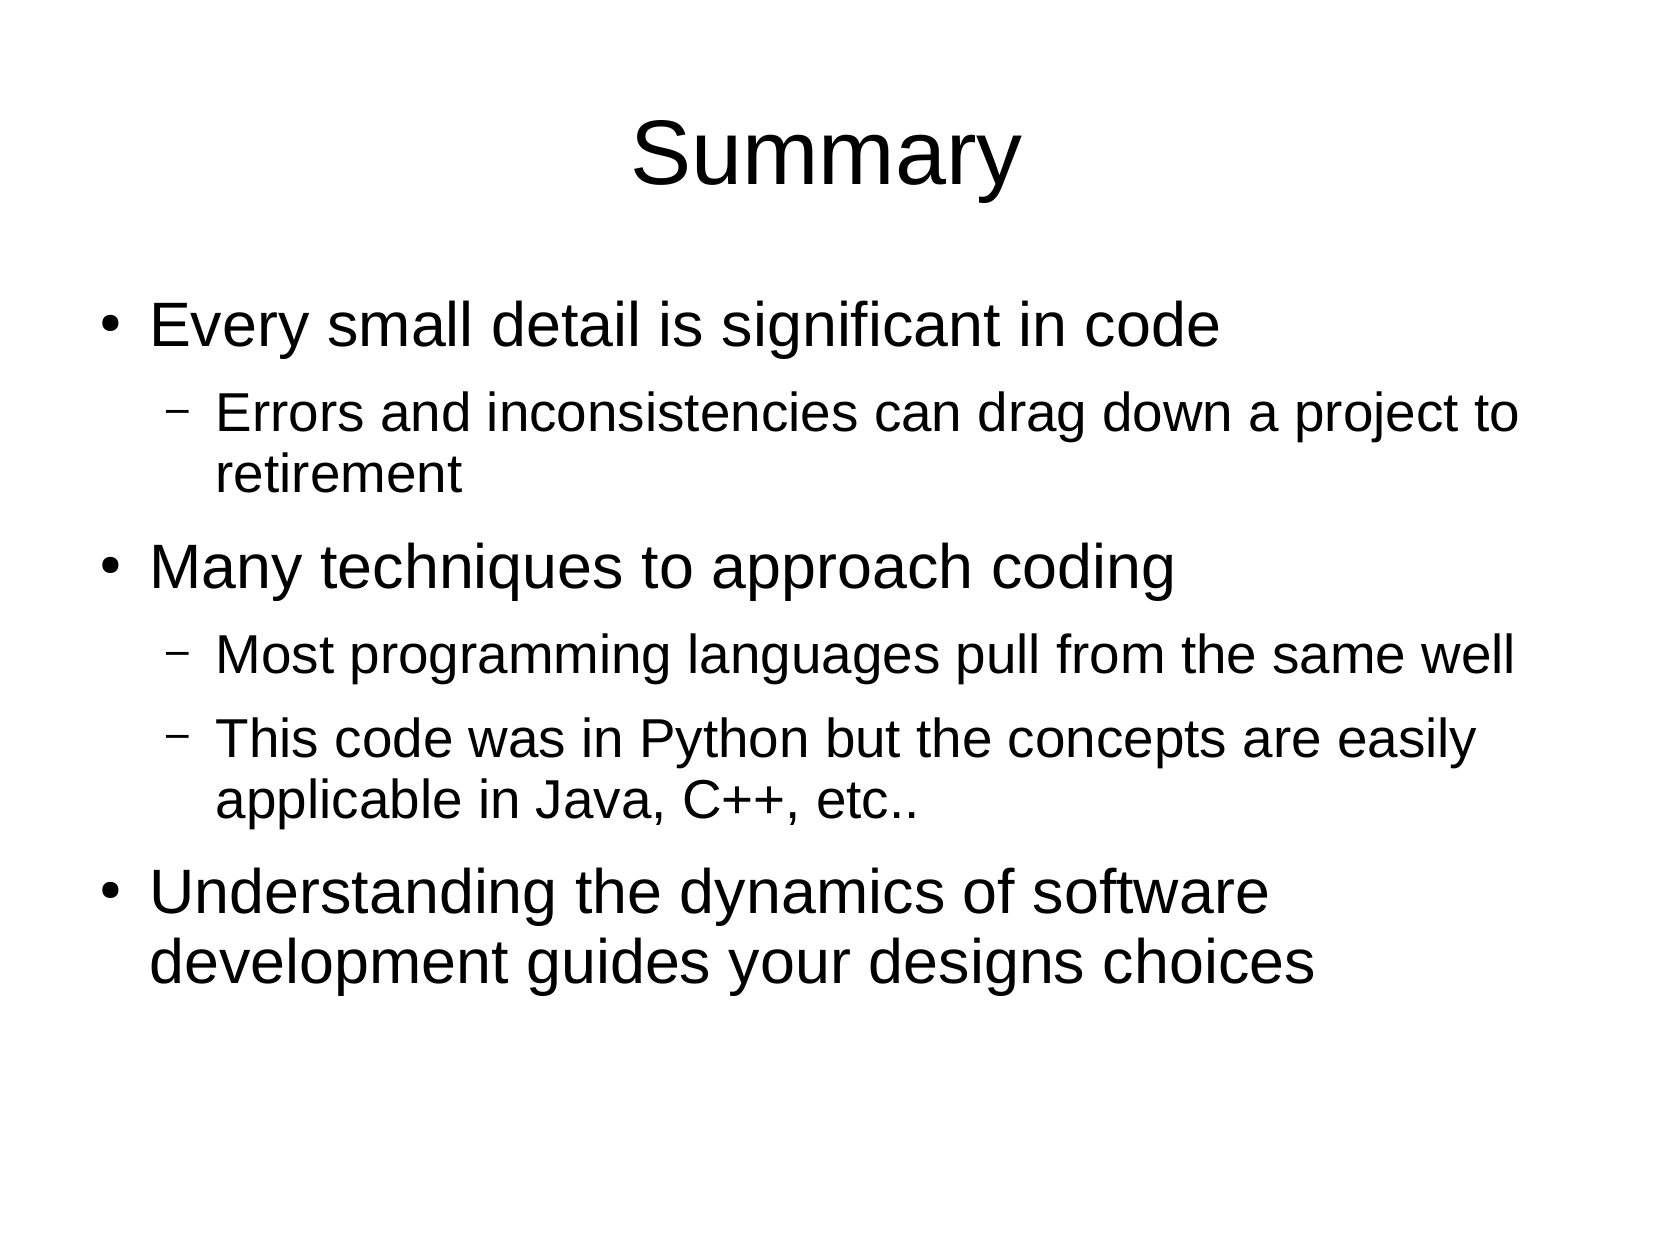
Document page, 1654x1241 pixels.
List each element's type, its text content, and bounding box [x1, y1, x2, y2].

list Every small detail is significant in code Errors and inconsistencies can drag down a project to retirement Many techniques to approach coding Most programming languages pull from the same well This code was in Python but the concepts are easily applicable in Java, C++, etc.. Understanding the dynamics of software development guides your designs choices [82, 290, 1571, 1010]
title Summary [82, 49, 1571, 257]
